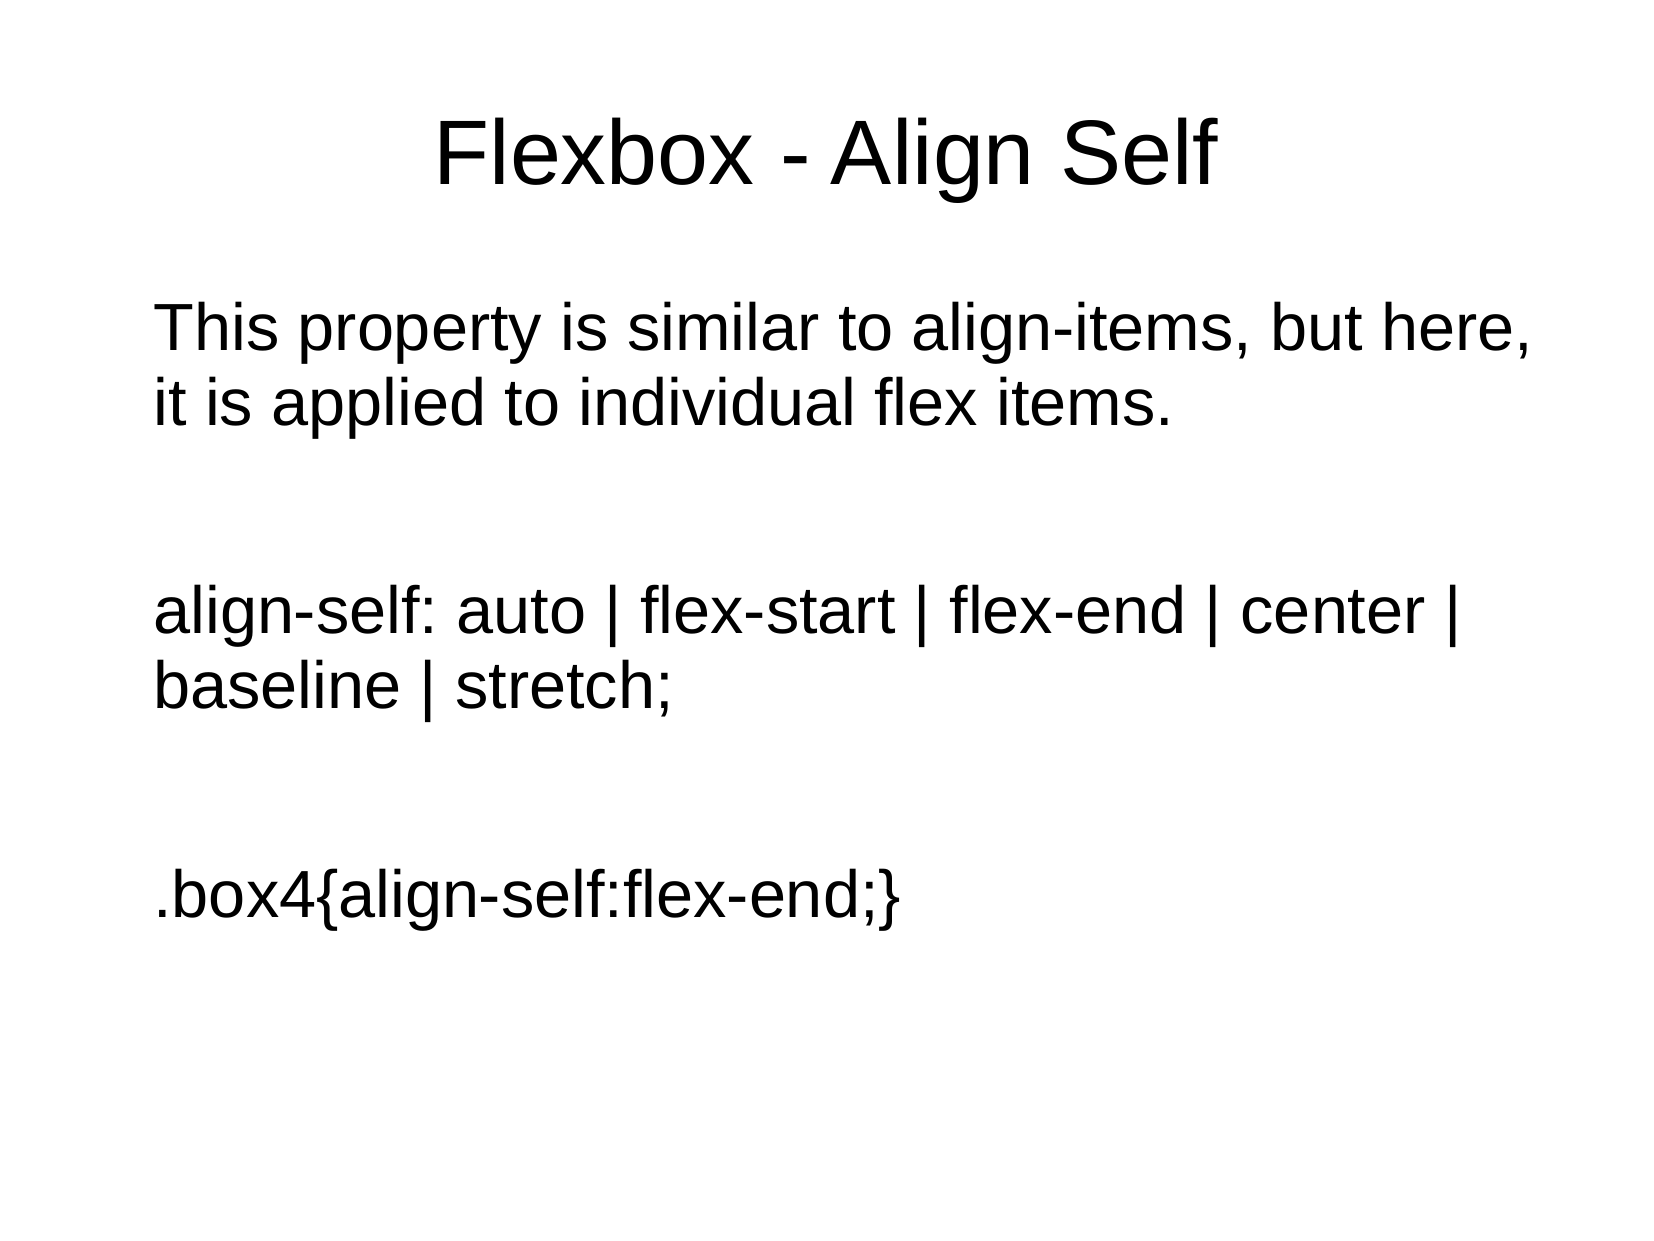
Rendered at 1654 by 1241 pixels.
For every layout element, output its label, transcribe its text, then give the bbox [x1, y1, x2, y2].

title Flexbox - Align Self [82, 49, 1571, 257]
list This property is similar to align-items, but here, it is applied to individual flex items. align-self: auto | flex-start | flex-end | center | baseline | stretch; .box4{align-self:flex-end;} [82, 290, 1571, 1010]
